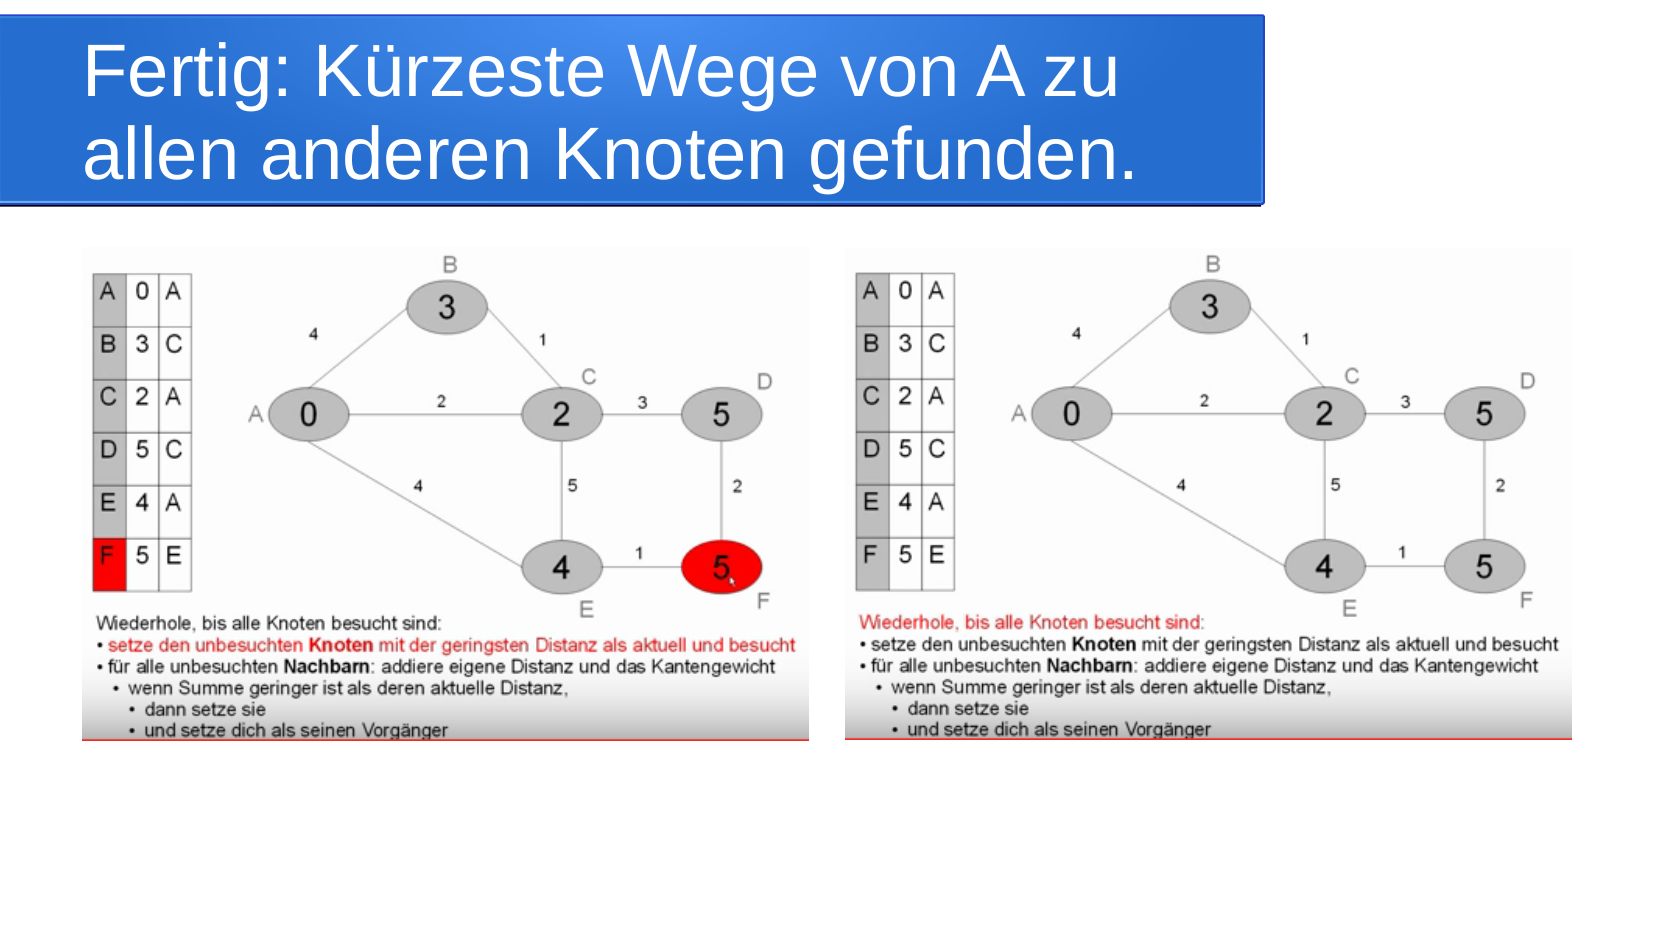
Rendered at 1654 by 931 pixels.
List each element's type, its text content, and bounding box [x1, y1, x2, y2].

picture [82, 247, 809, 741]
title Fertig: Kürzeste Wege von A zu allen anderen Knoten gefunden. [82, 29, 1235, 196]
picture [845, 248, 1572, 740]
